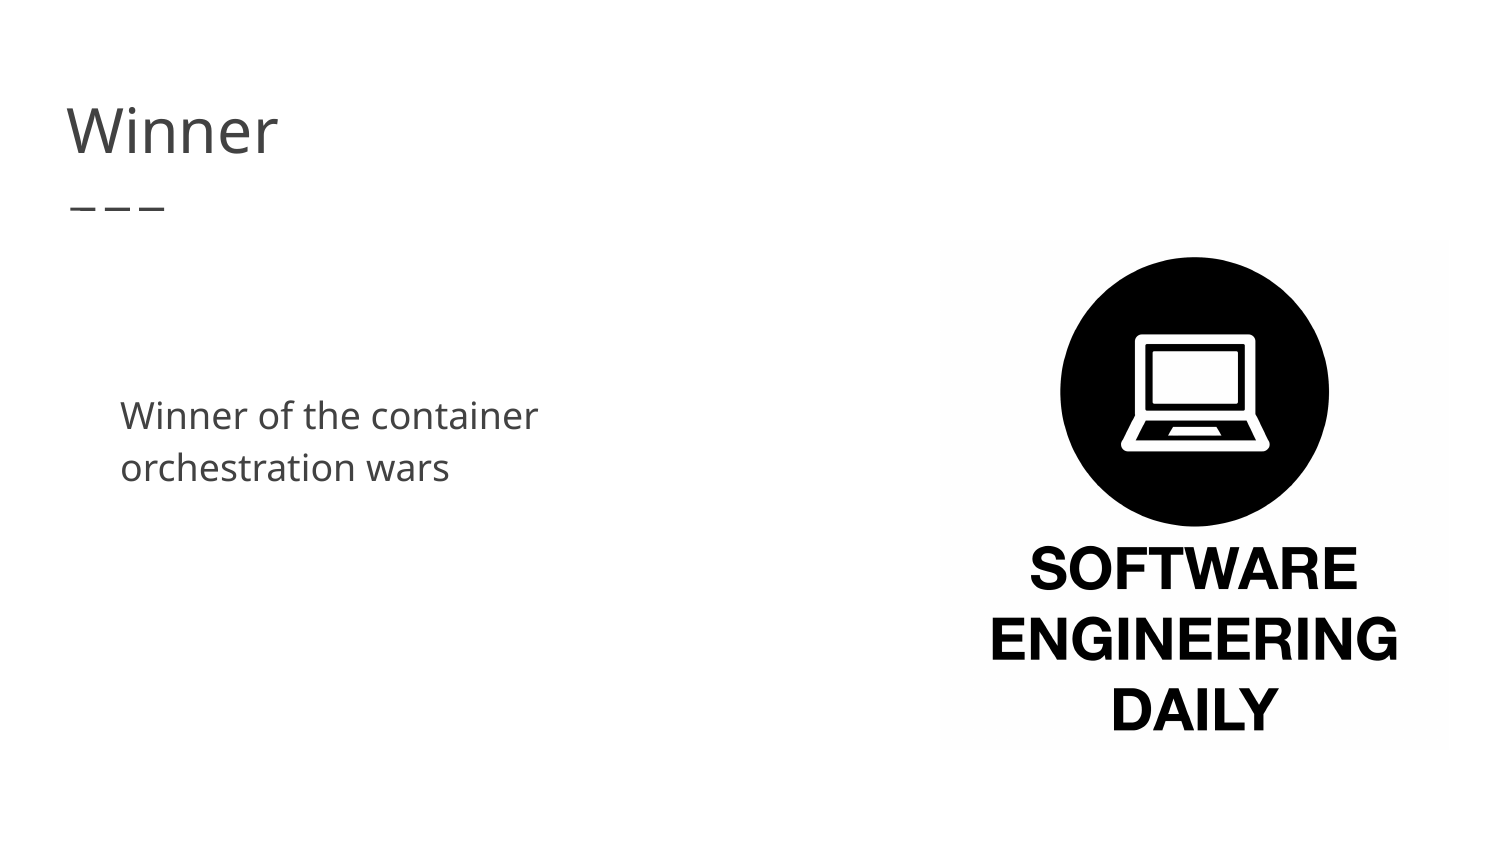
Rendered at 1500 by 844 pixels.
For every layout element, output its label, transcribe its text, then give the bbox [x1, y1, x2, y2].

list Winner of the container orchestration wars [105, 370, 694, 522]
picture [940, 240, 1449, 750]
title Winner [51, 61, 1449, 182]
